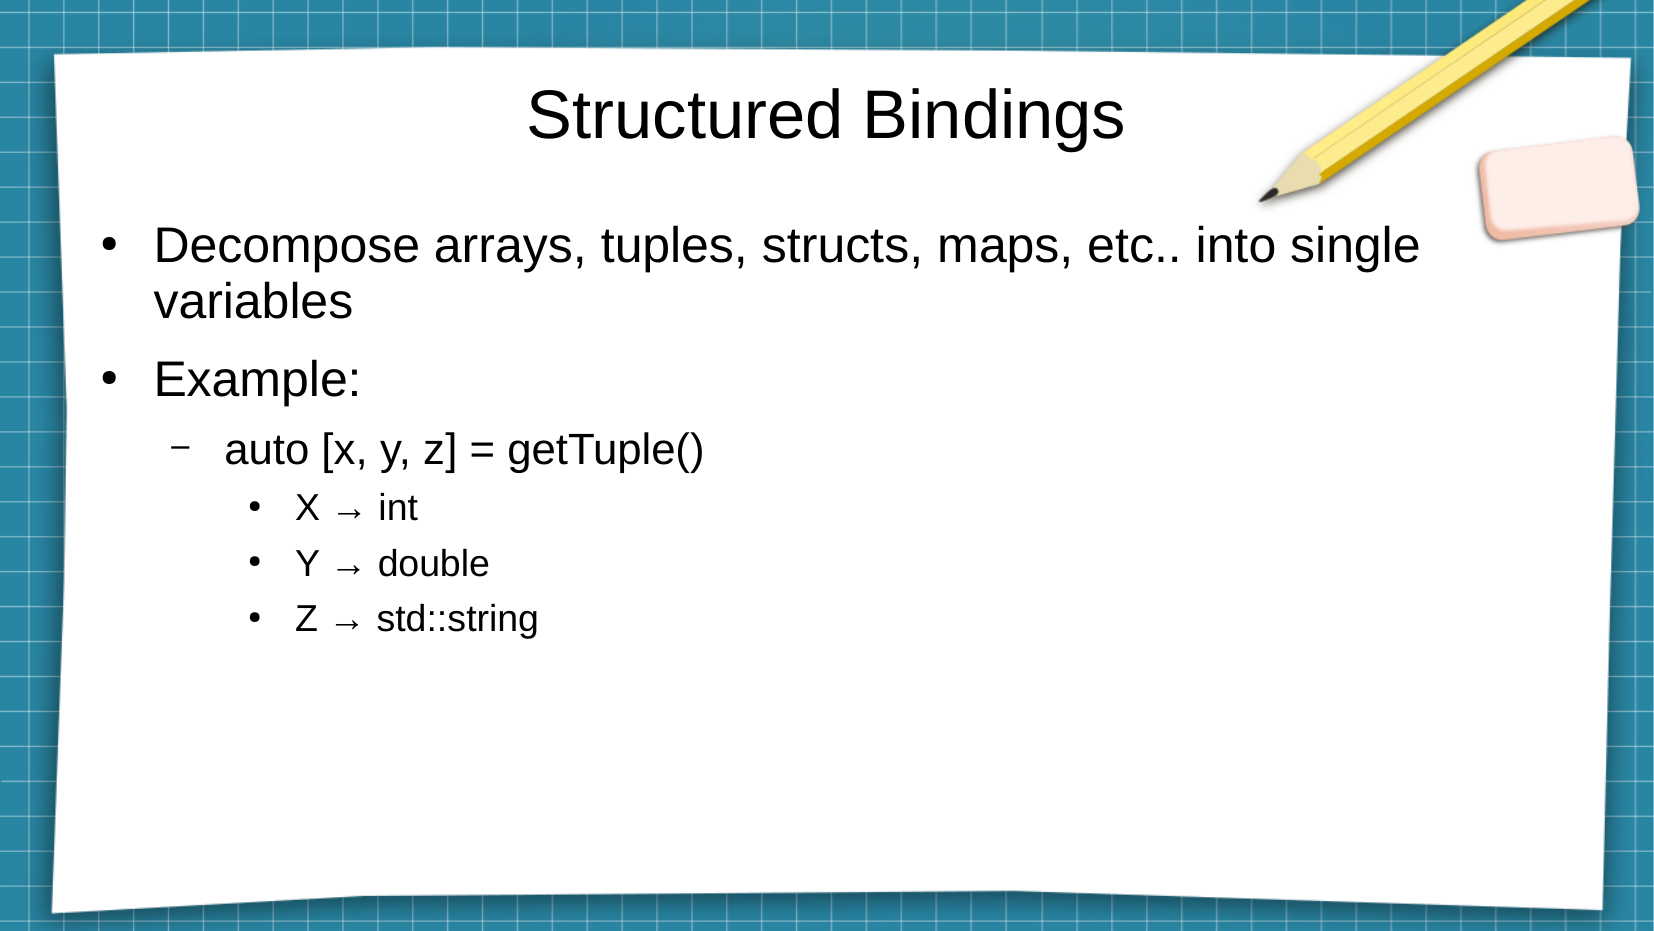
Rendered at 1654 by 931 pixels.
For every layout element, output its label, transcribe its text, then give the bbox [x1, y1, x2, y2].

picture [0, 0, 1654, 931]
list Decompose arrays, tuples, structs, maps, etc.. into single variables Example: auto [x, y, z] = getTuple() X → int Y → double Z → std::string [82, 217, 1571, 758]
title Structured Bindings [82, 37, 1571, 193]
